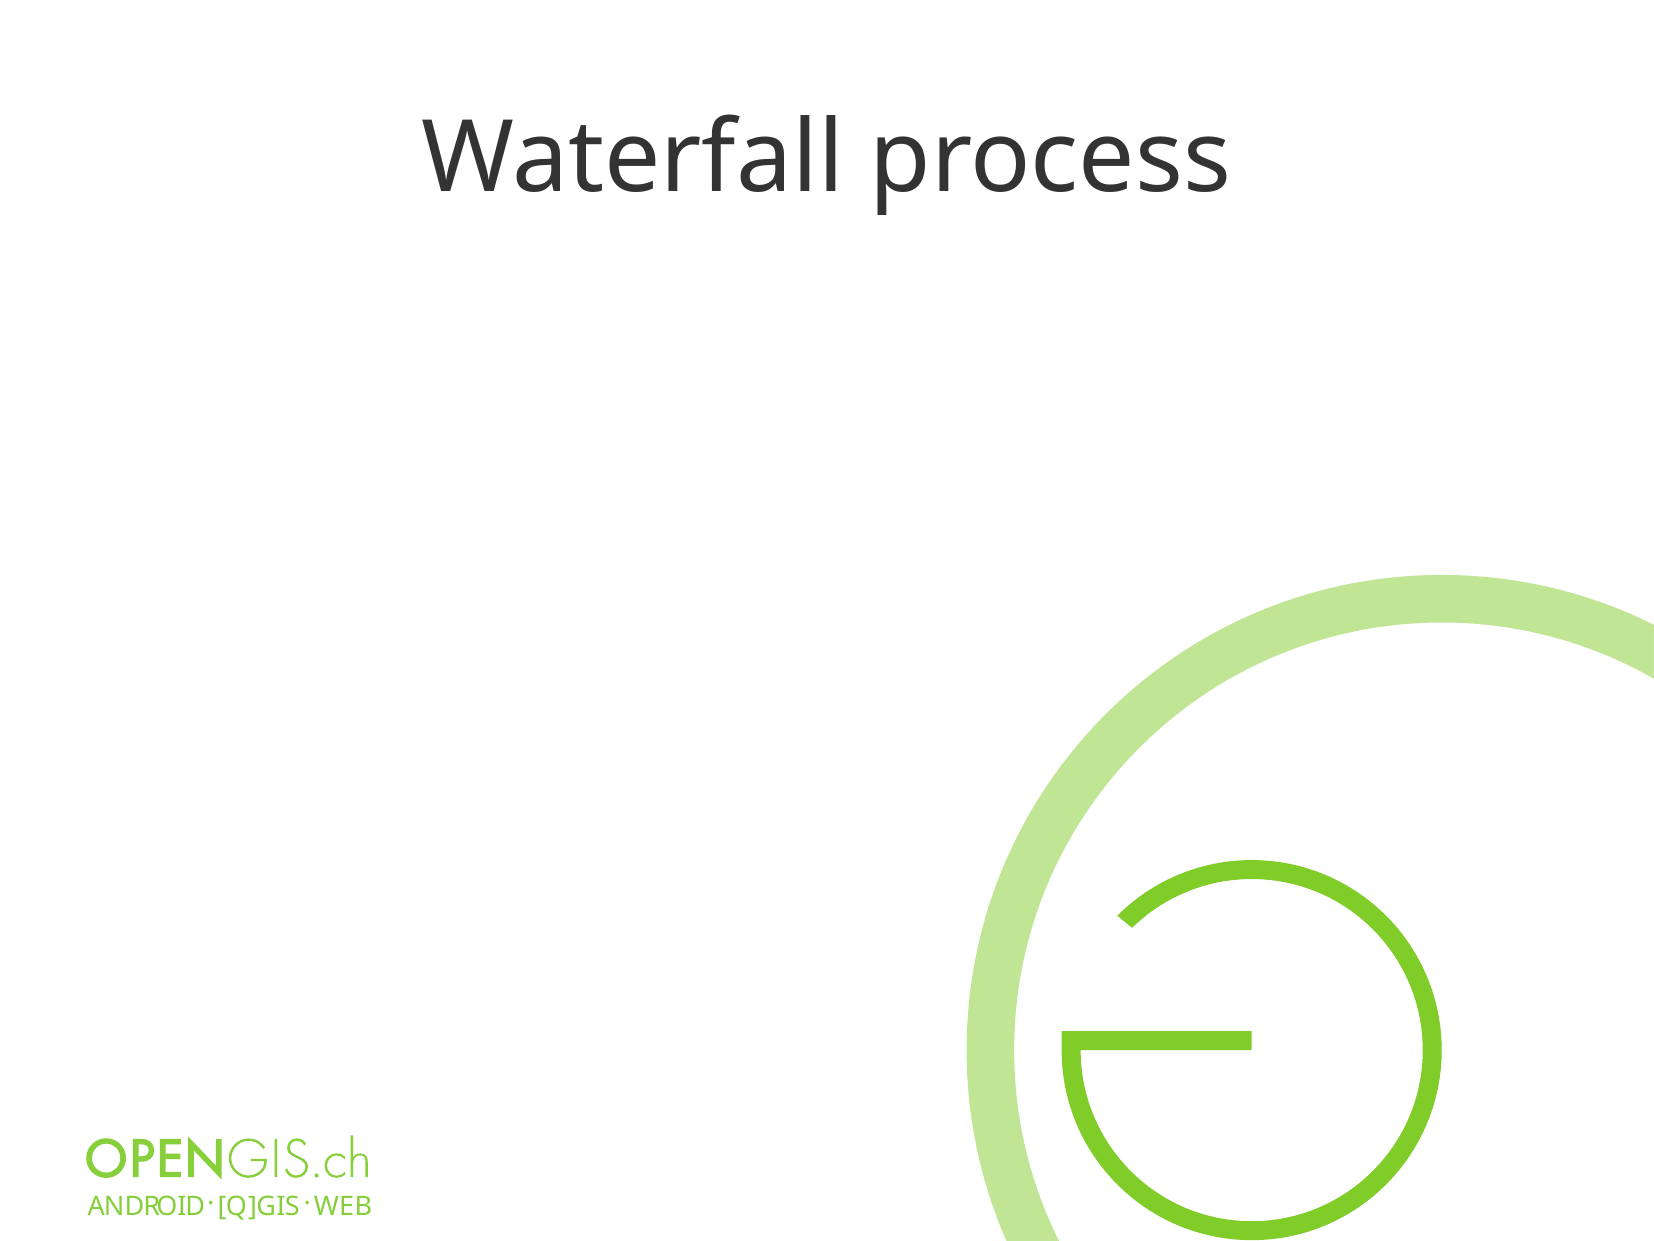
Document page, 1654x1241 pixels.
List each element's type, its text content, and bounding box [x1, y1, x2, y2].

title Waterfall process [82, 49, 1571, 257]
